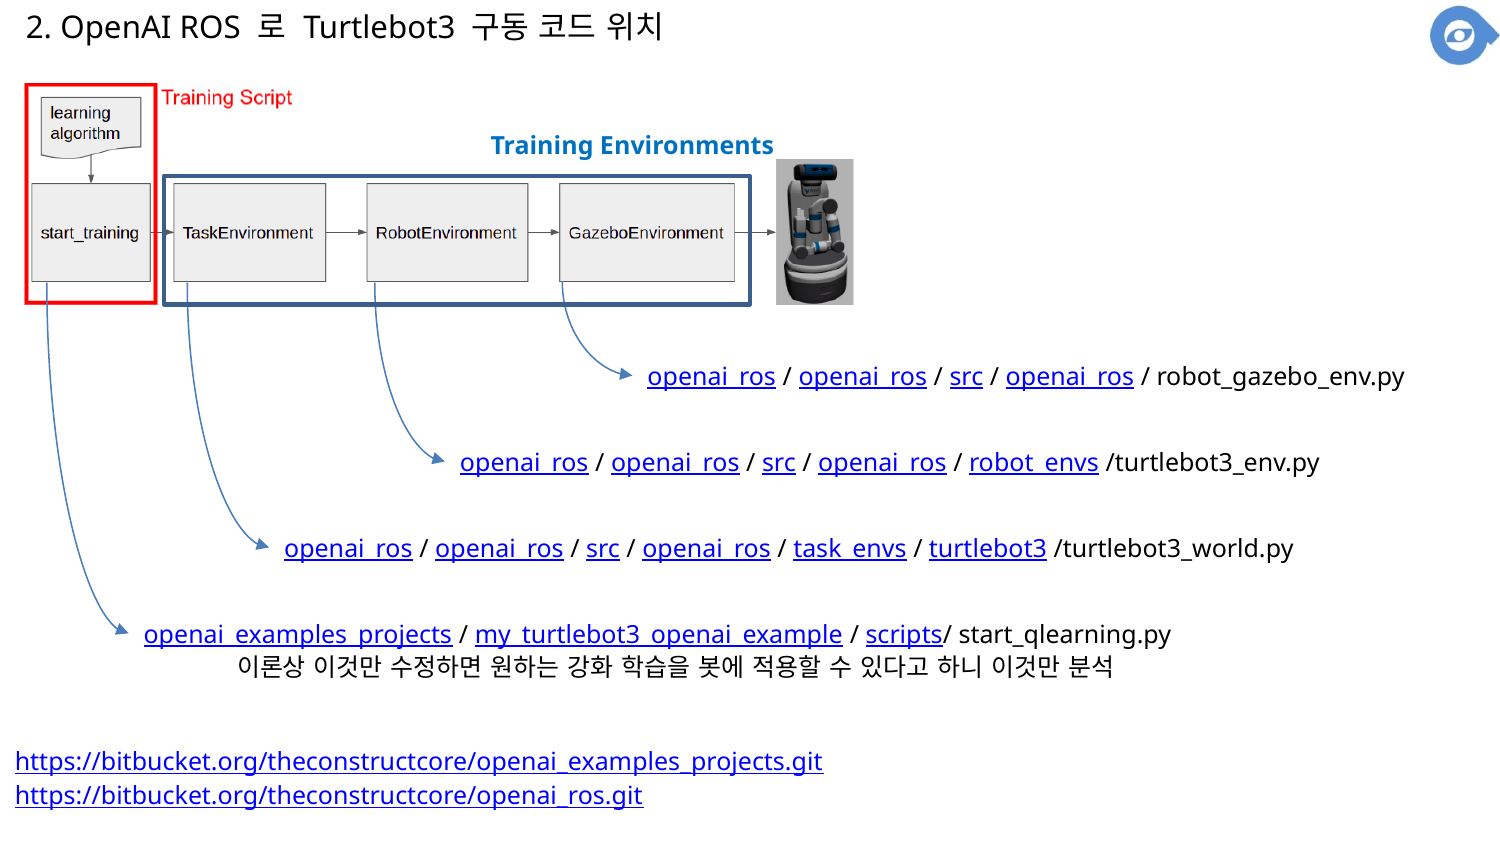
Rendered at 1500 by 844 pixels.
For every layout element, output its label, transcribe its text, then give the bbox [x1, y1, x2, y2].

text_box openai_ros / openai_ros / src / openai_ros / robot_gazebo_env.py [632, 352, 1442, 405]
text_box 이론상 이것만 수정하면 원하는 강화 학습을 봇에 적용할 수 있다고 하니 이것만 분석 [222, 644, 1213, 690]
text_box openai_ros / openai_ros / src / openai_ros / robot_envs /turtlebot3_env.py [445, 438, 1348, 491]
text_box 2. OpenAI ROS 로 Turtlebot3 구동 코드 위치 [10, 0, 774, 53]
picture [1430, 0, 1500, 70]
picture [166, 178, 748, 302]
text_box openai_ros / openai_ros / src / openai_ros / task_envs / turtlebot3 /turtlebot3_world.py [269, 524, 1360, 577]
text_box openai_examples_projects / my_turtlebot3_openai_example / scripts/ start_qlearning.py [128, 610, 1219, 663]
text_box Training Environments [475, 121, 786, 167]
text_box https://bitbucket.org/theconstructcore/openai_examples_projects.git https://bitbucket.org/theconstructcore/openai_ros.git [0, 738, 1031, 827]
picture [23, 83, 867, 309]
